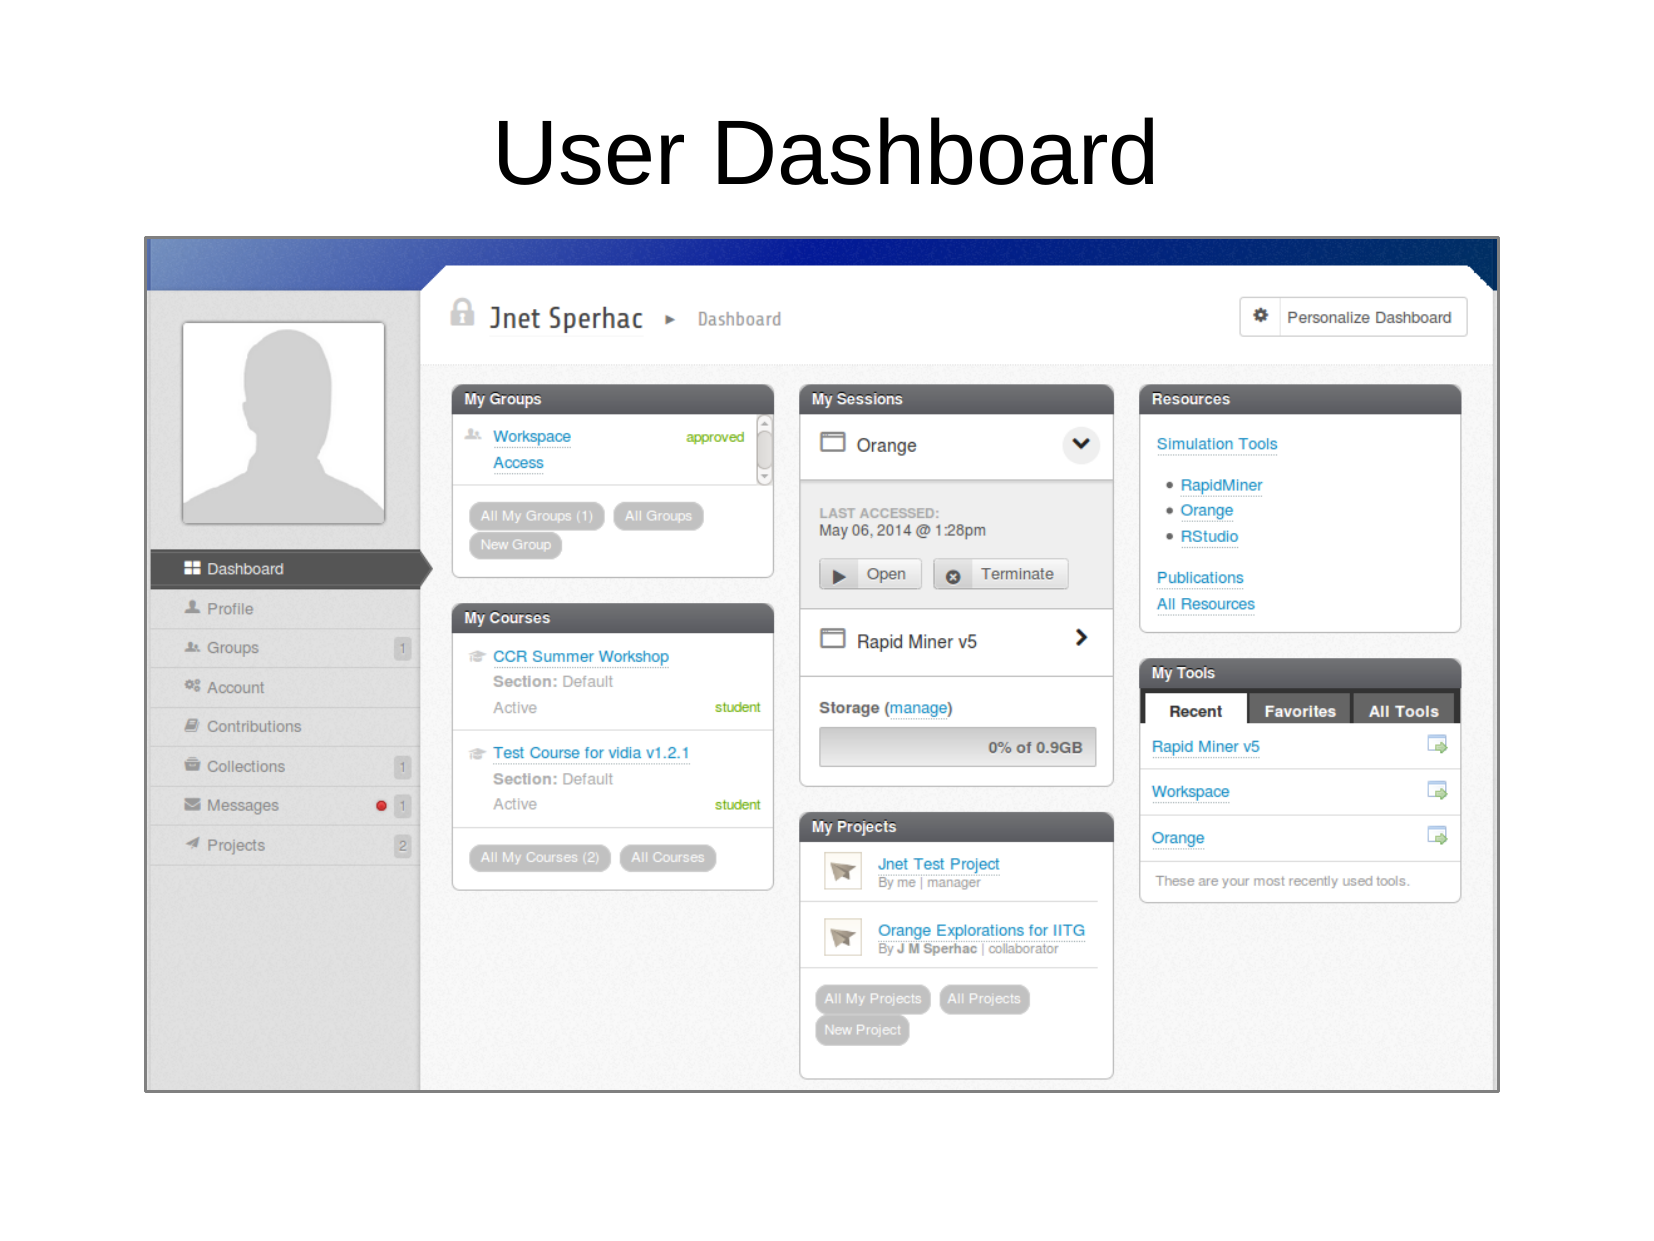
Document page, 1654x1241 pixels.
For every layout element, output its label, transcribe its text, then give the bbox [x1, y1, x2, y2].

picture [147, 238, 1498, 1091]
title User Dashboard [82, 49, 1571, 257]
